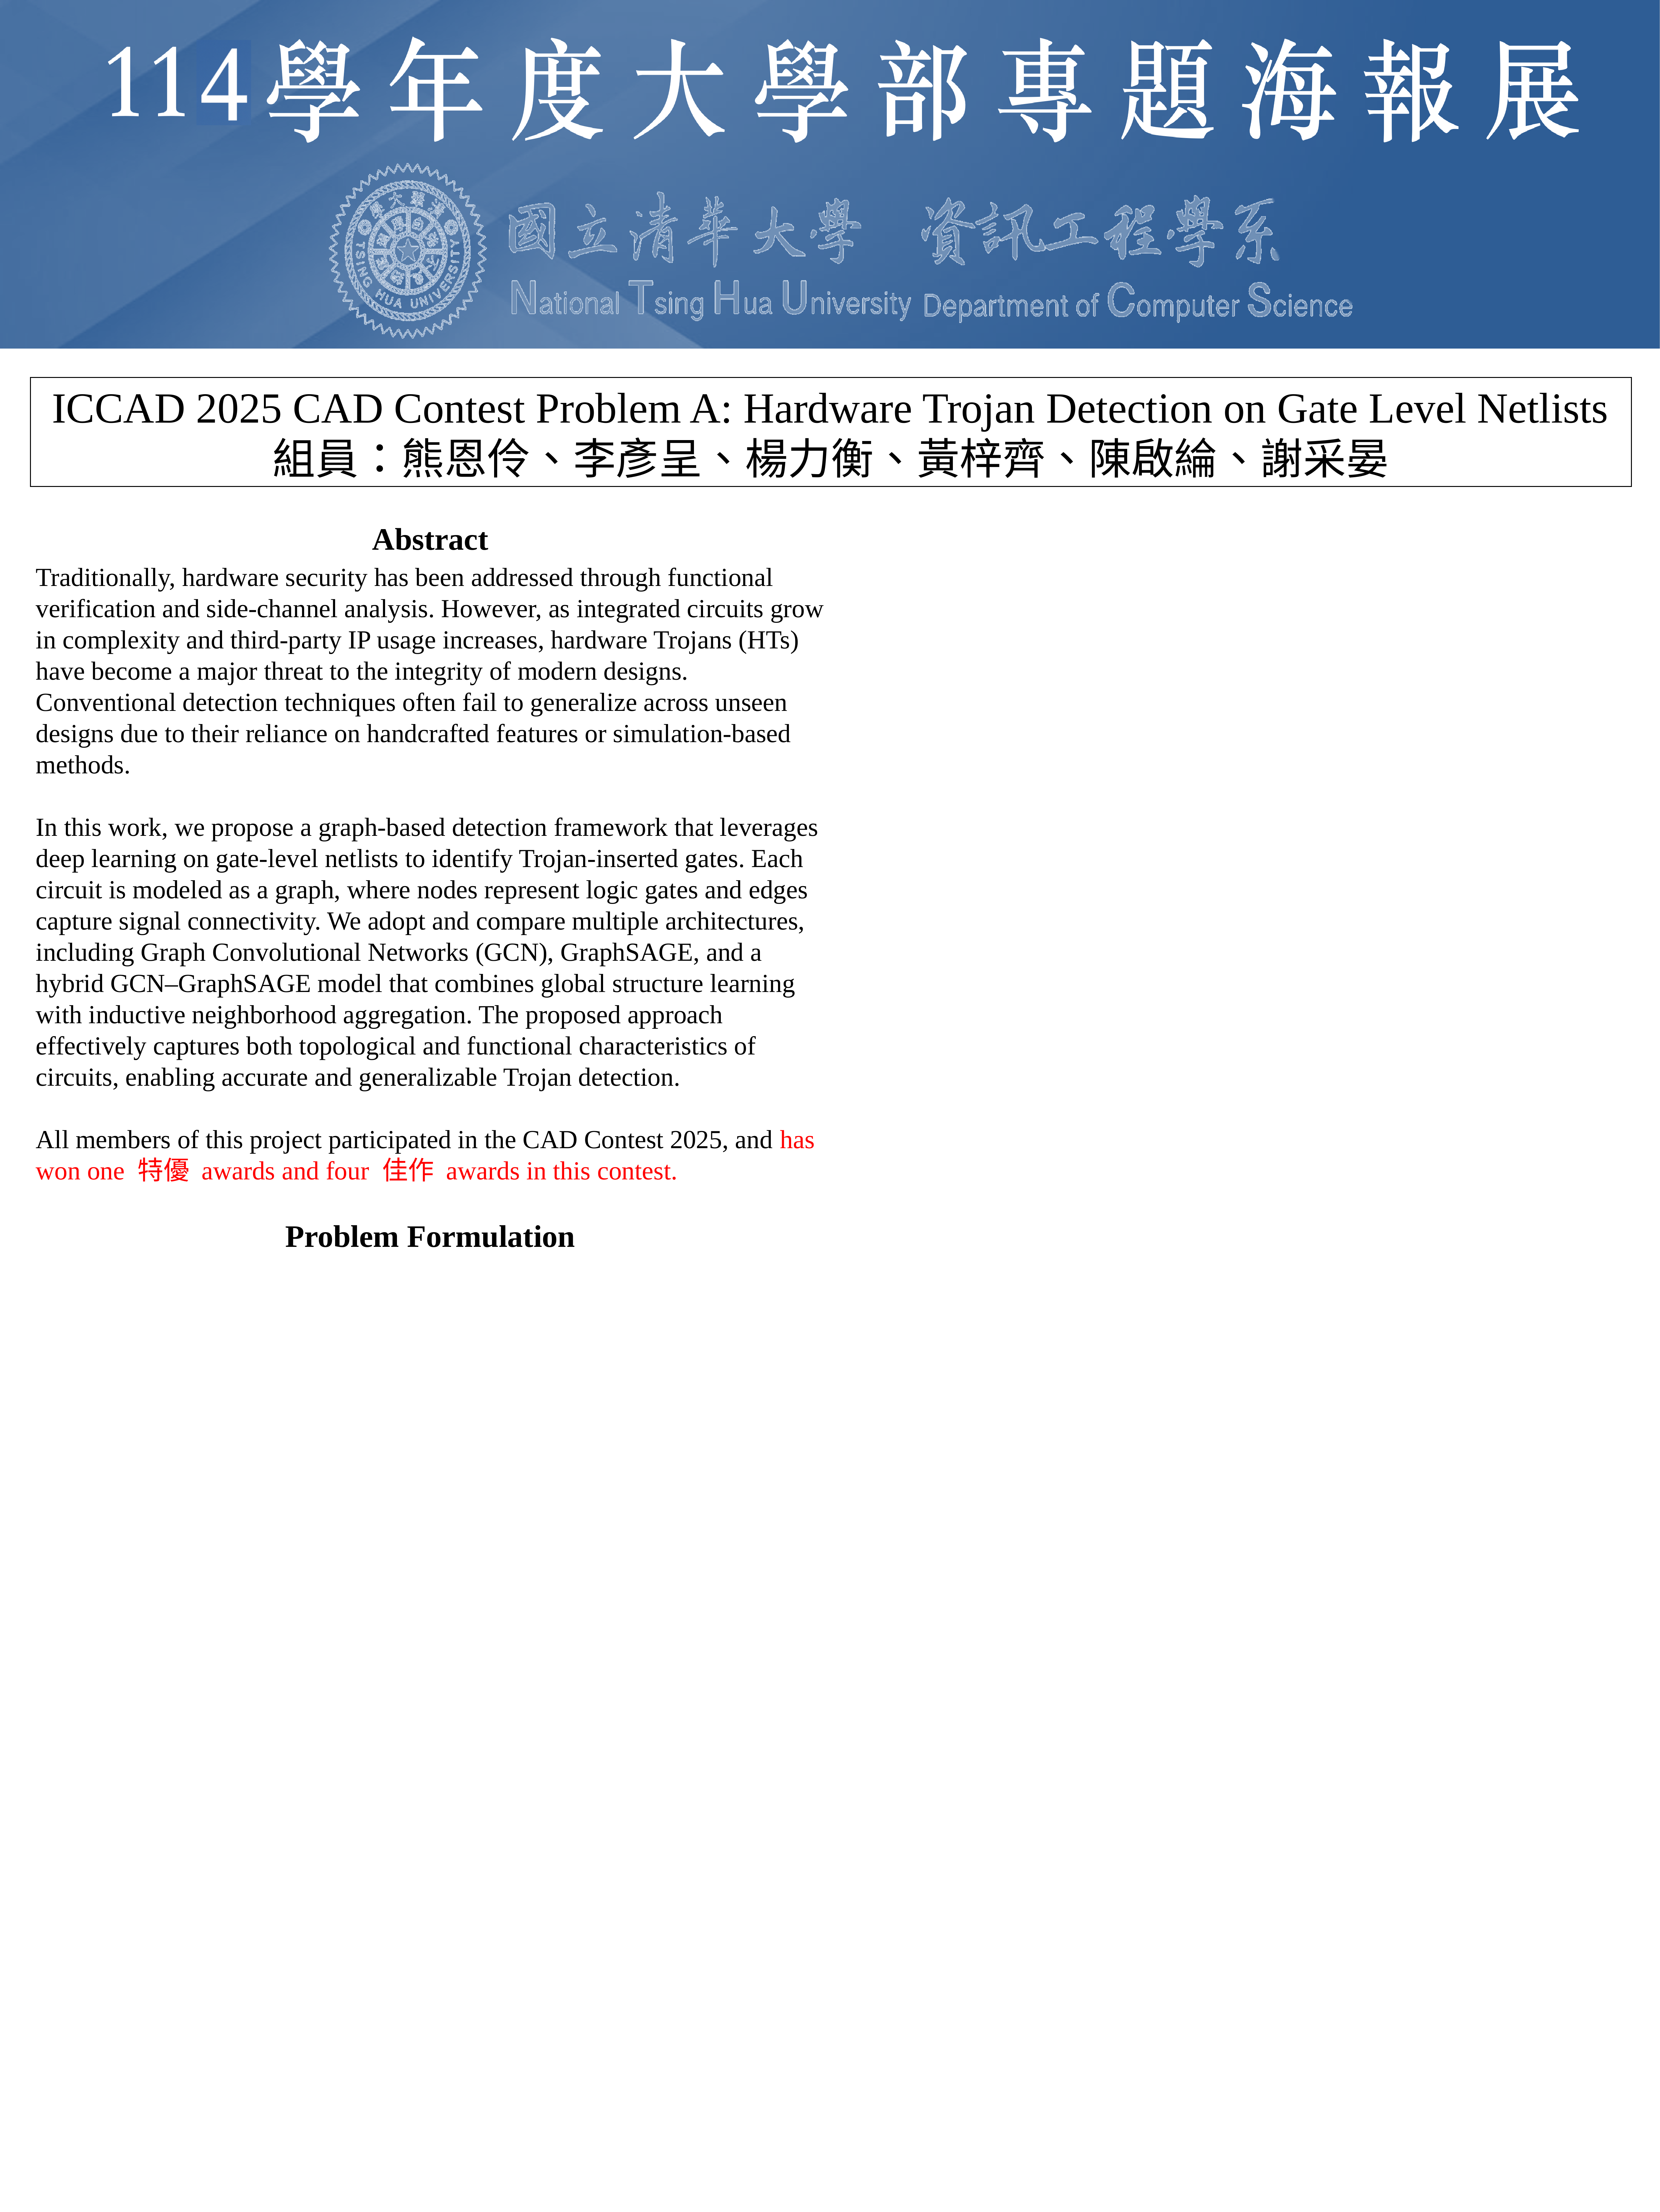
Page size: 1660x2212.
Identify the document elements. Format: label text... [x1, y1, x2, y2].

text_box ICCAD 2025 CAD Contest Problem A: Hardware Trojan Detection on Gate Level Netlists 組員：熊恩伶、李彥呈、楊力衡、黃梓齊、陳啟綸、謝采晏 [30, 377, 1632, 487]
text_box Abstract Traditionally, hardware security has been addressed through functional verification and side-channel analysis. However, as integrated circuits grow in complexity and third-party IP usage increases, hardware Trojans (HTs) have become a major threat to the integrity of modern designs. Conventional detection techniques often fail to generalize across unseen designs due to their reliance on handcrafted features or simulation-based methods. In this work, we propose a graph-based detection framework that leverages deep learning on gate-level netlists to identify Trojan-inserted gates. Each circuit is modeled as a graph, where nodes represent logic gates and edges capture signal connectivity. We adopt and compare multiple architectures, including Graph Convolutional Networks (GCN), GraphSAGE, and a hybrid GCN–GraphSAGE model that combines global structure learning with inductive neighborhood aggregation. The proposed approach effectively captures both topological and functional characteristics of circuits, enabling accurate and generalizable Trojan detection. All members of this project participated in the CAD Contest 2025, and has won one 特優 awards and four 佳作 awards in this contest. Problem Formulation [31, 516, 831, 1305]
